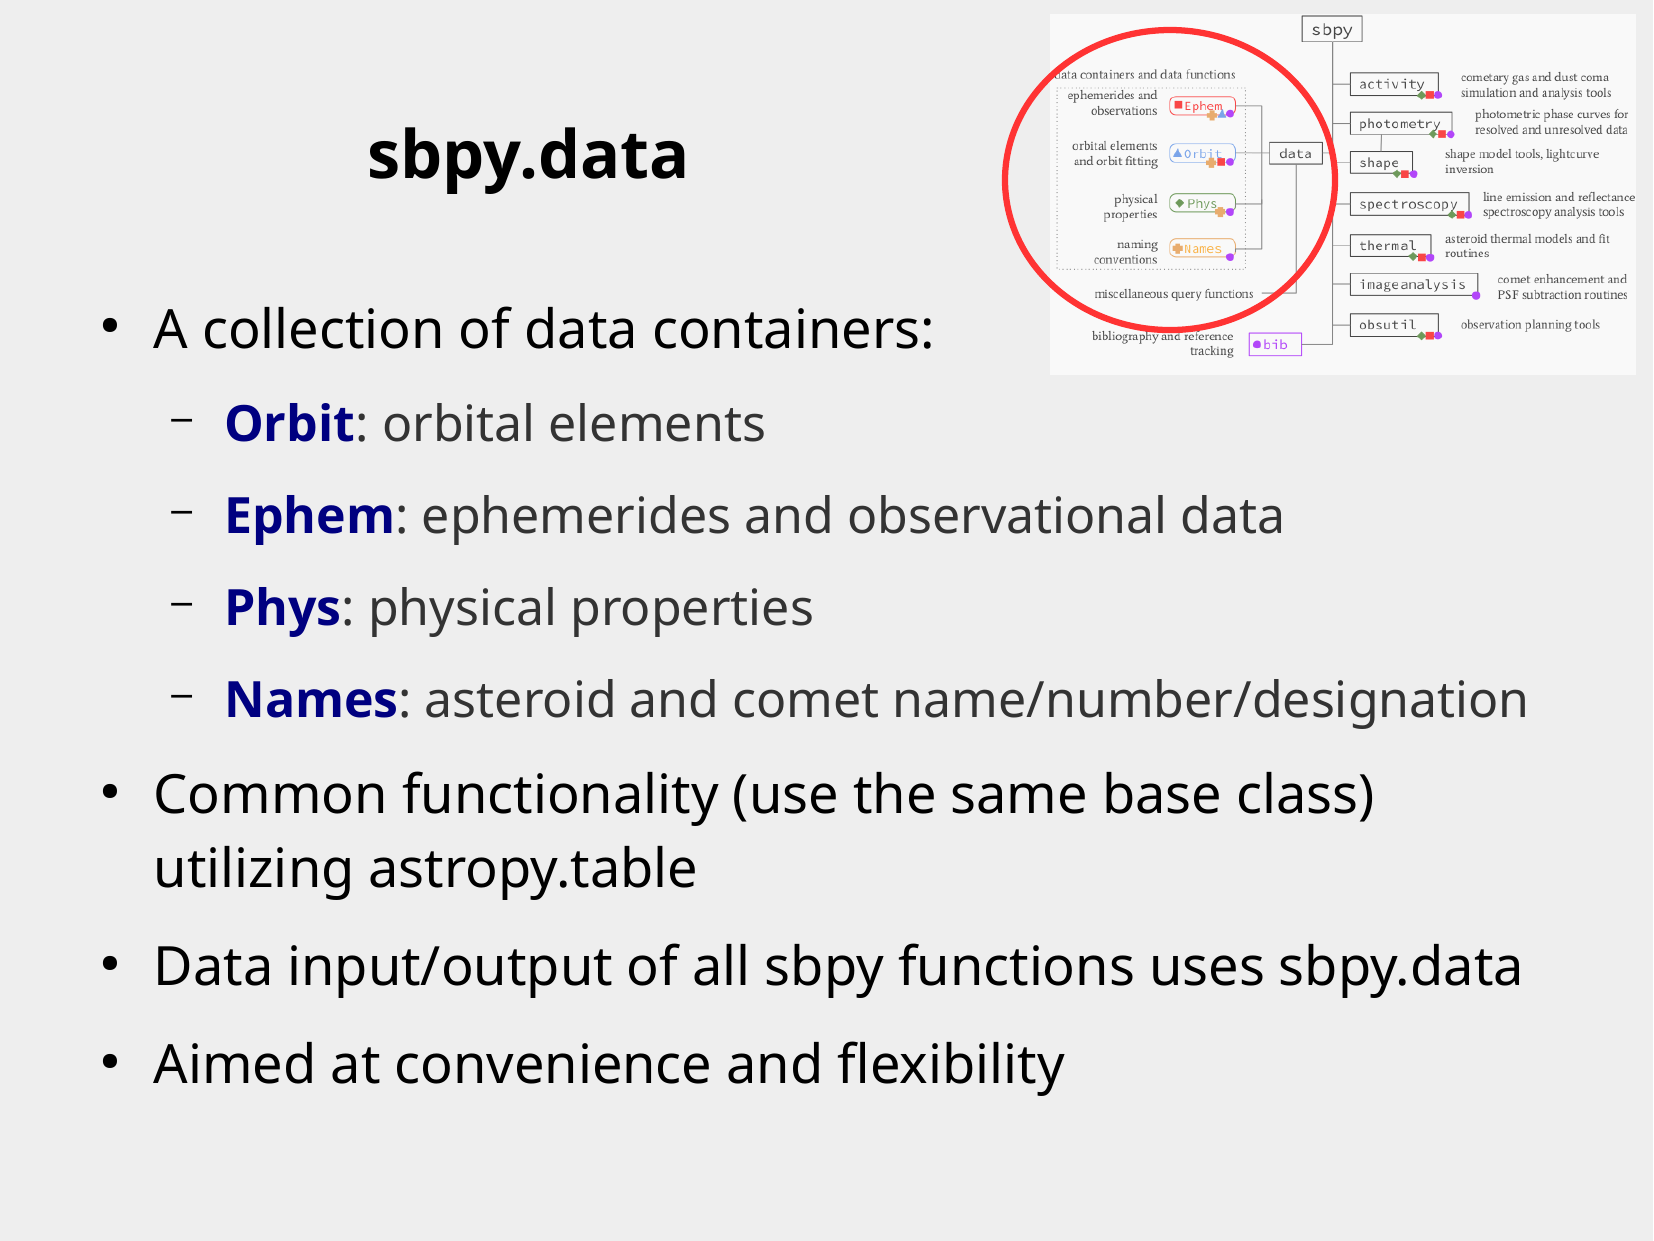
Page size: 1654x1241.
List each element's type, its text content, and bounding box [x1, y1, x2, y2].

picture [1050, 34, 1331, 326]
title sbpy.data [82, 49, 976, 257]
picture [1050, 15, 1636, 376]
list A collection of data containers: Orbit: orbital elements Ephem: ephemerides and observational data Phys: physical properties Names: asteroid and comet name/number/designation Common functionality (use the same base class) utilizing astropy.table Data input/output of all sbpy functions uses sbpy.data Aimed at convenience and flexibility [82, 290, 1571, 1171]
